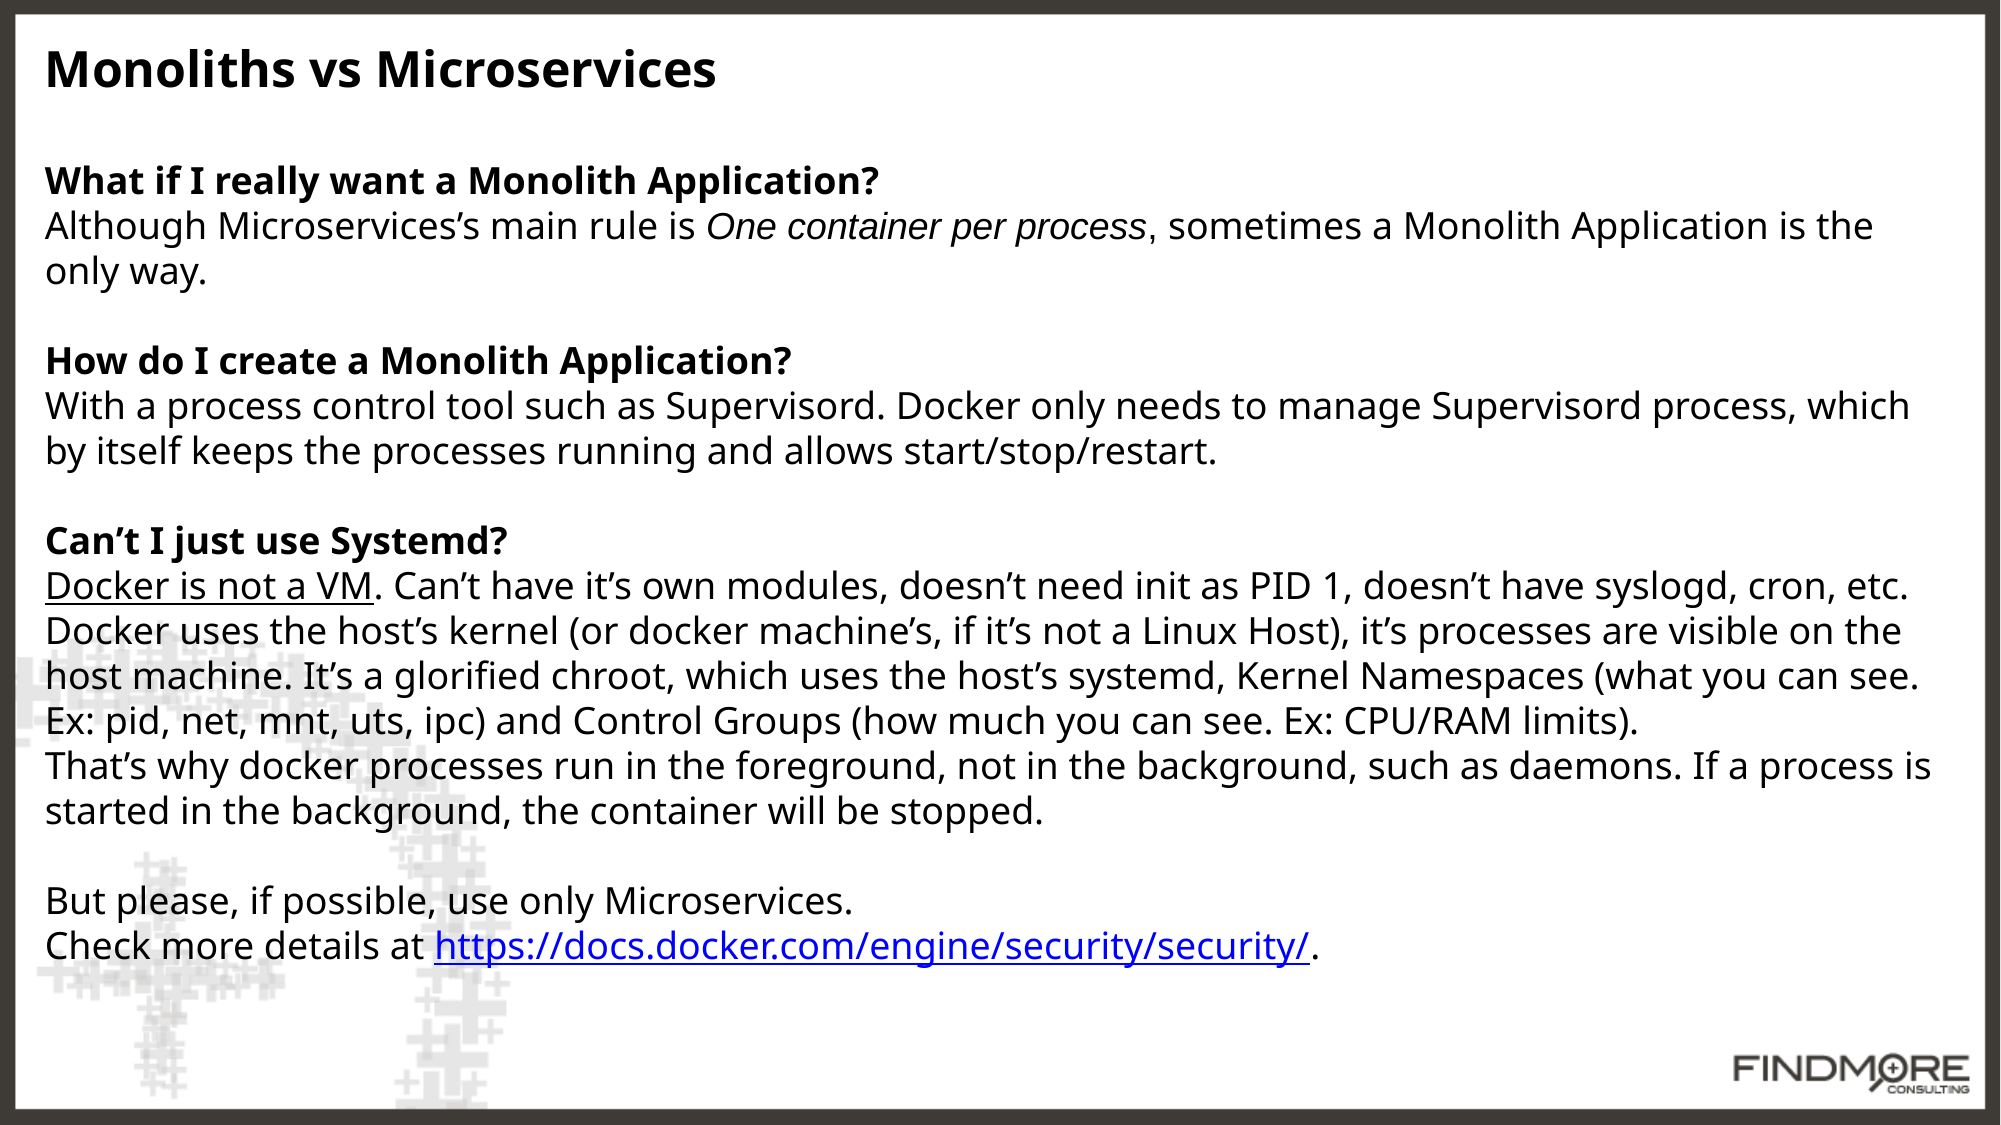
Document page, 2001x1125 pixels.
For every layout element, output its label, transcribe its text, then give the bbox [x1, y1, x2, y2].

text_box Monoliths vs Microservices What if I really want a Monolith Application? Although Microservices’s main rule is One container per process, sometimes a Monolith Application is the only way. How do I create a Monolith Application? With a process control tool such as Supervisord. Docker only needs to manage Supervisord process, which by itself keeps the processes running and allows start/stop/restart. Can’t I just use Systemd? Docker is not a VM. Can’t have it’s own modules, doesn’t need init as PID 1, doesn’t have syslogd, cron, etc. Docker uses the host’s kernel (or docker machine’s, if it’s not a Linux Host), it’s processes are visible on the host machine. It’s a glorified chroot, which uses the host’s systemd, Kernel Namespaces (what you can see. Ex: pid, net, mnt, uts, ipc) and Control Groups (how much you can see. Ex: CPU/RAM limits). That’s why docker processes run in the foreground, not in the background, such as daemons. If a process is started in the background, the container will be stopped. But please, if possible, use only Microservices. Check more details at https://docs.docker.com/engine/security/security/. [29, 29, 1965, 1076]
picture [0, 0, 2001, 1125]
